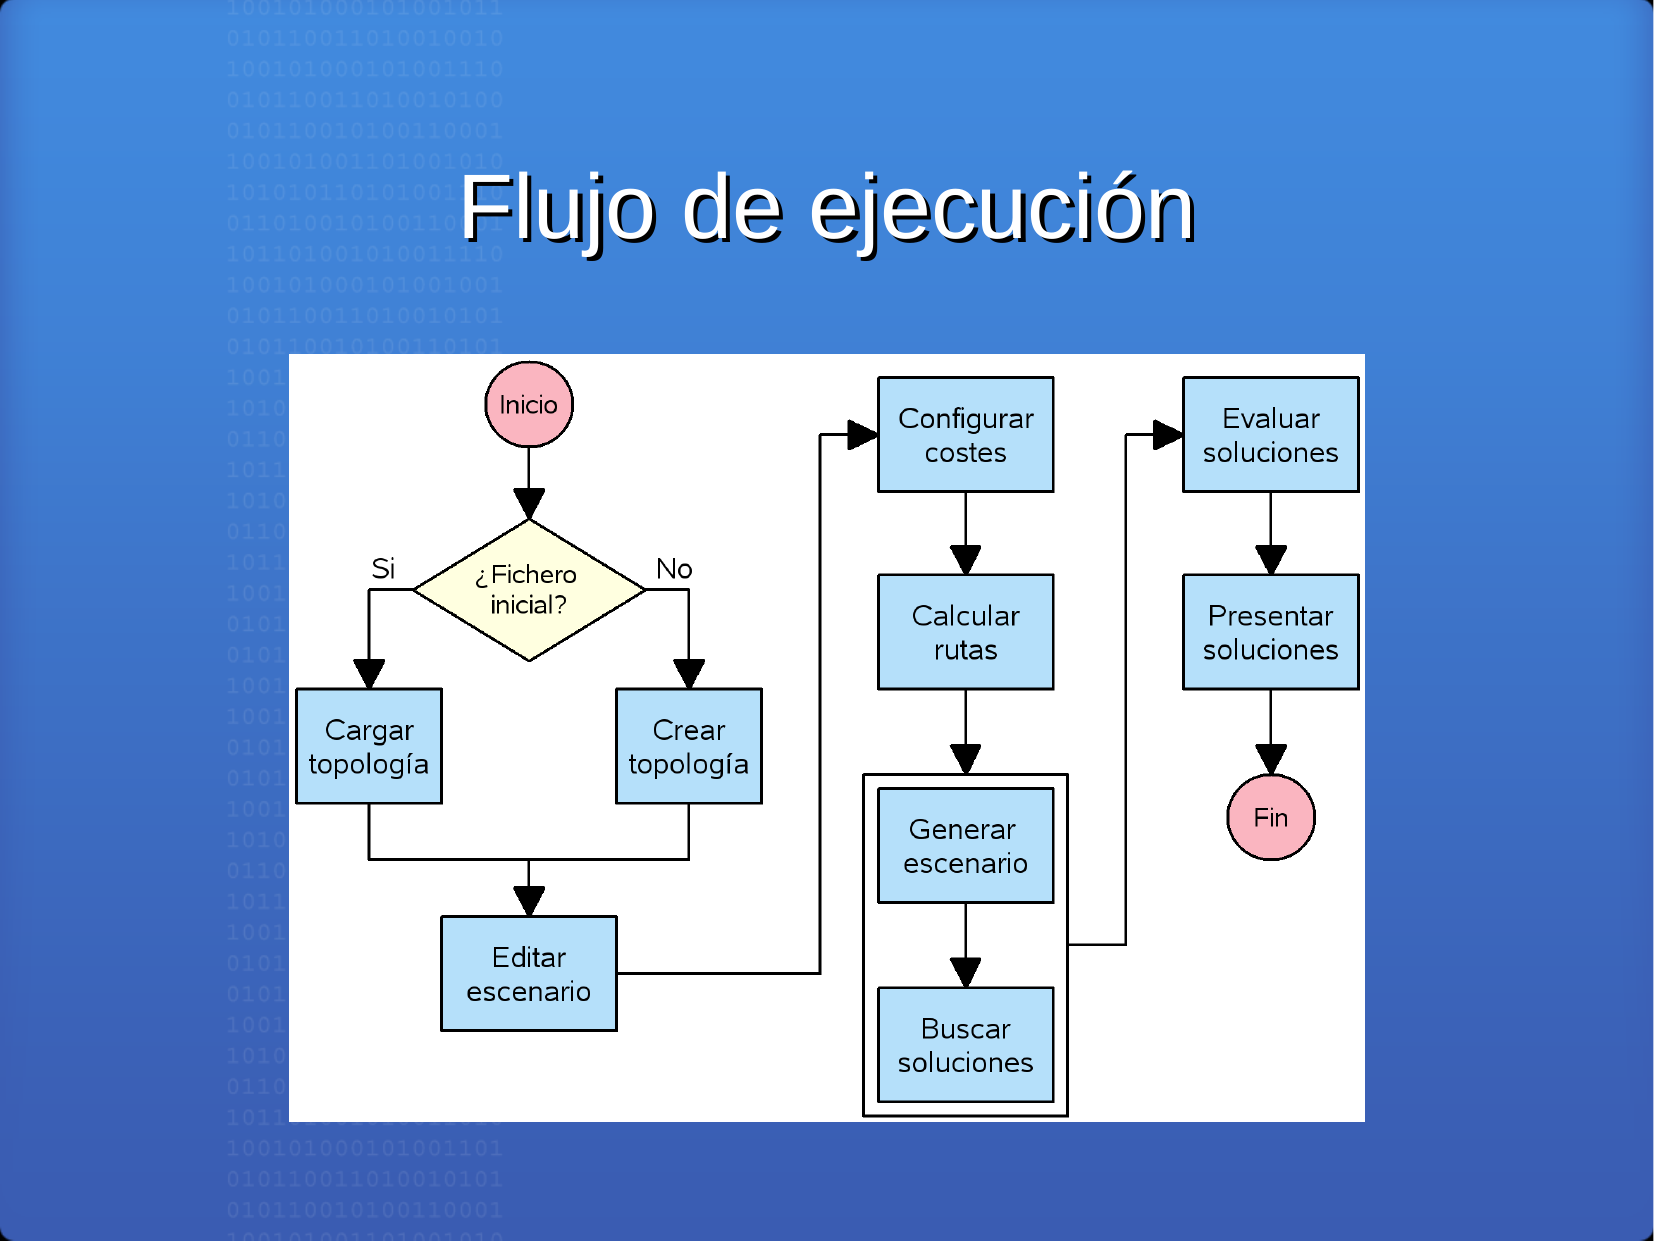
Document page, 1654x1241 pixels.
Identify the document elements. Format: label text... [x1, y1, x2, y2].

title Flujo de ejecución [121, 110, 1534, 303]
picture [0, 0, 1654, 1241]
